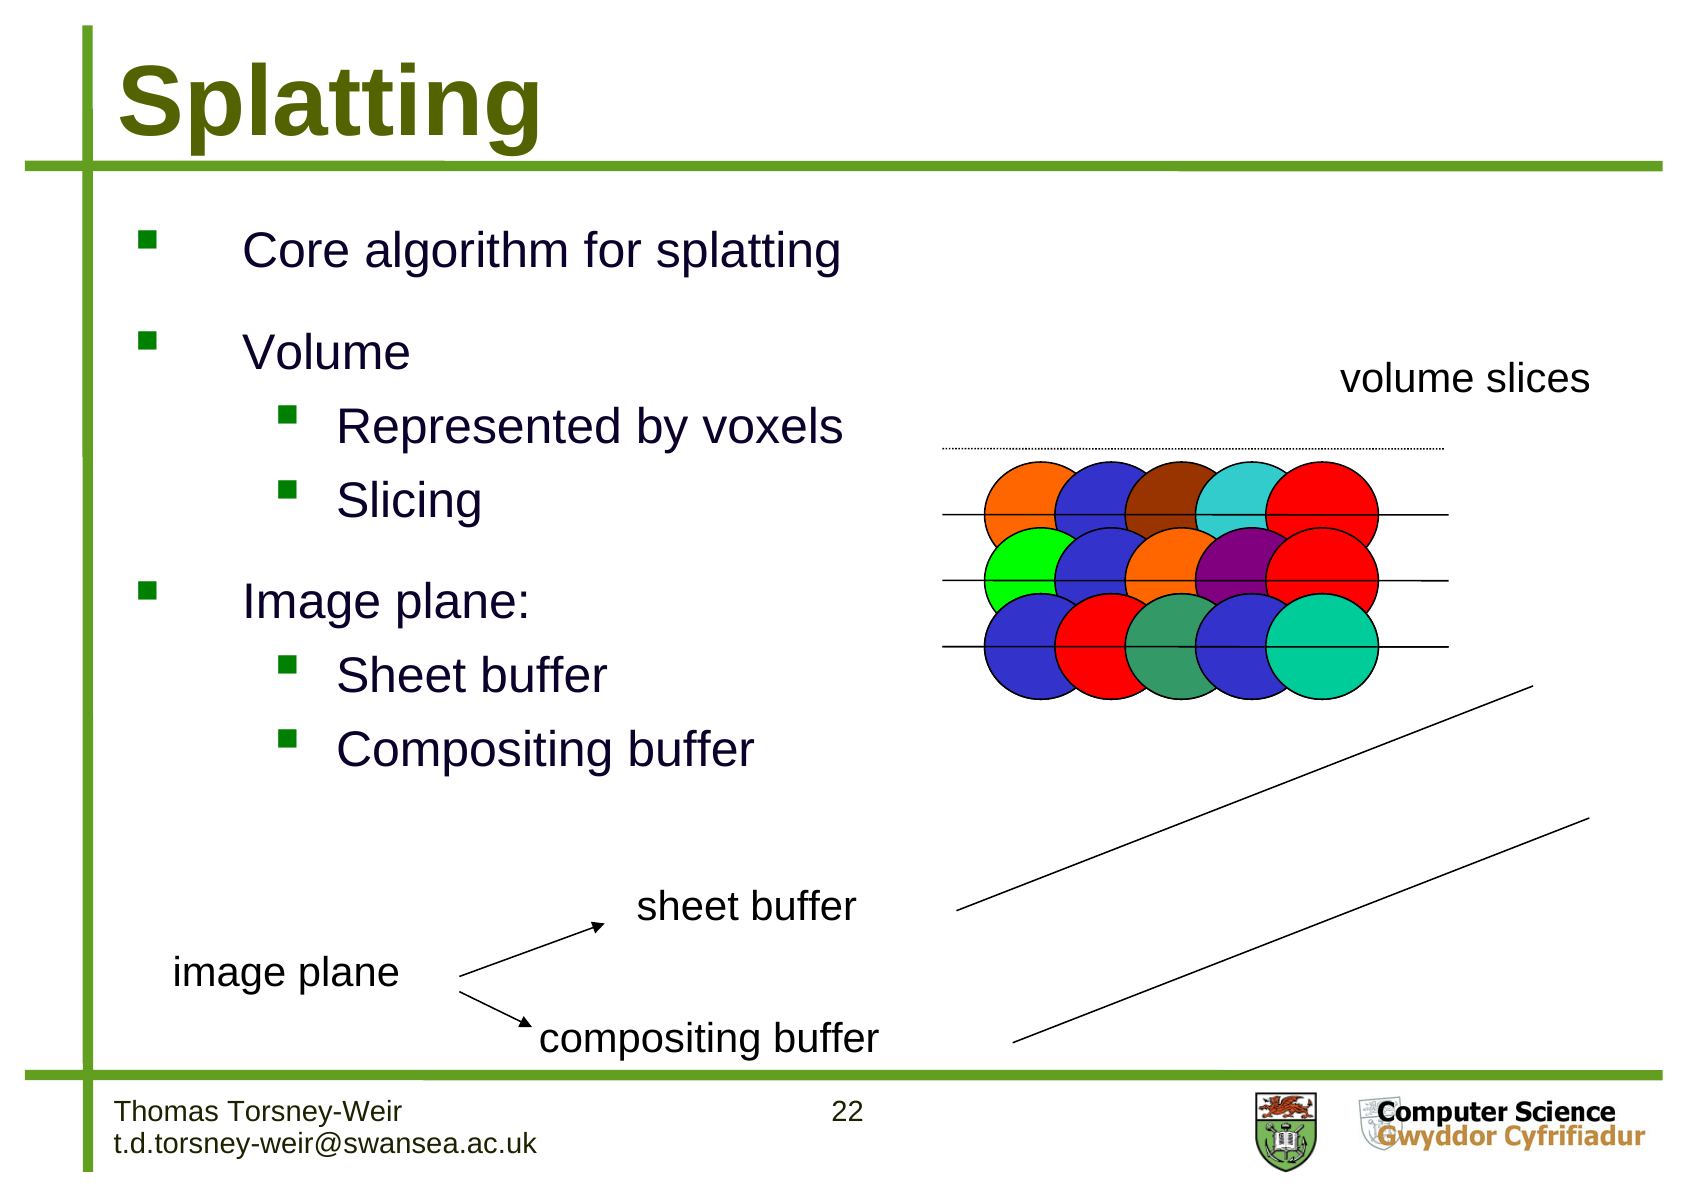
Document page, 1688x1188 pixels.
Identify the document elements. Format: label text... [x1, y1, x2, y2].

title Splatting [101, 29, 1666, 166]
text_box compositing buffer [522, 1002, 897, 1070]
text_box image plane [156, 936, 417, 1004]
text_box volume slices [1323, 342, 1608, 410]
text_box [984, 461, 1379, 514]
text_box [984, 516, 1379, 579]
text_box sheet buffer [620, 870, 874, 938]
text_box [984, 582, 1379, 646]
picture [1240, 1092, 1654, 1173]
text_box [984, 648, 1287, 700]
list Core algorithm for splatting Volume Represented by voxels Slicing Image plane: Sheet buffer Compositing buffer [117, 209, 1624, 1060]
